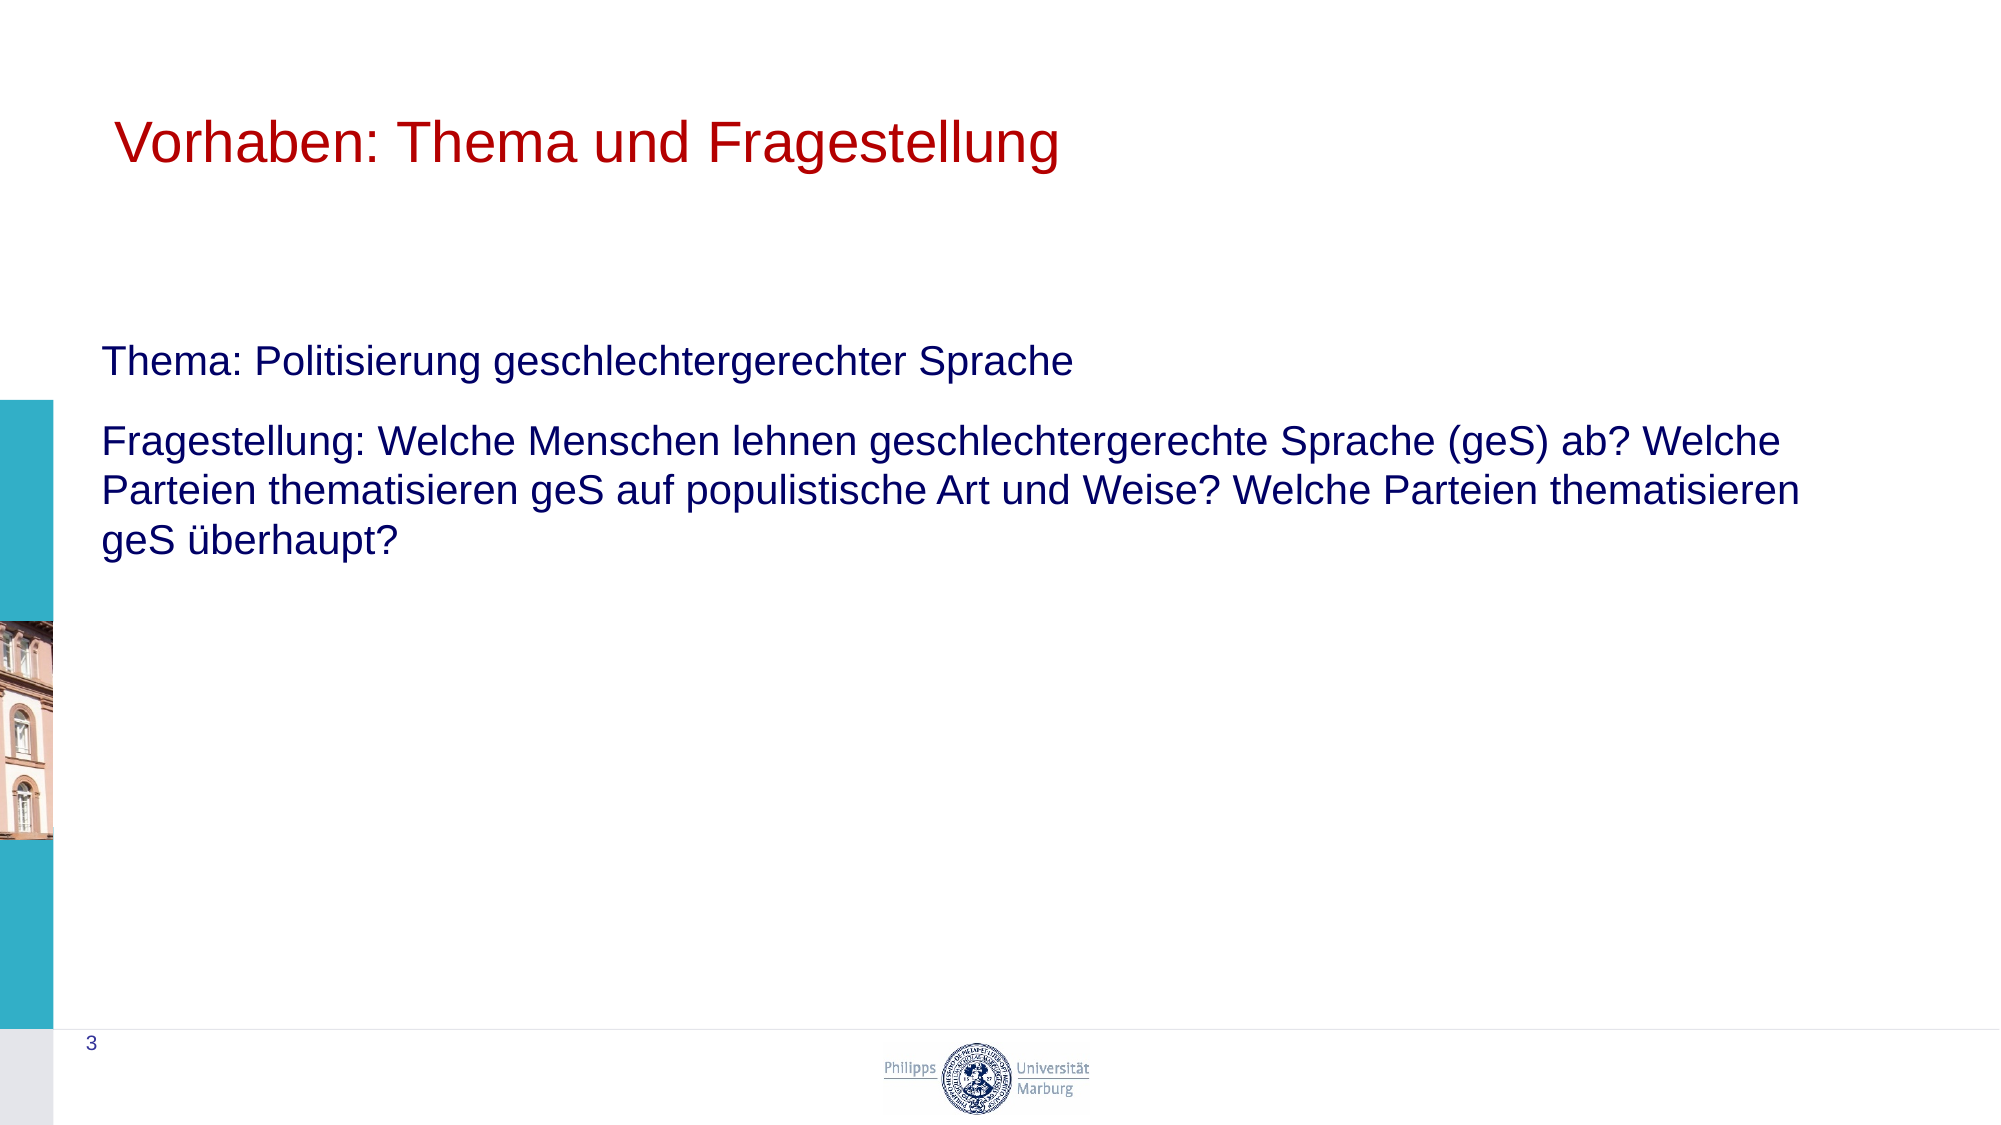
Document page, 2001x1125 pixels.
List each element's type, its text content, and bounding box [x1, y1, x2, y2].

picture [0, 621, 53, 840]
slide_number <Foliennummer> [70, 1022, 538, 1101]
list Thema: Politisierung geschlechtergerechter Sprache Fragestellung: Welche Menschen lehnen geschlechtergerechte Sprache (geS) ab? Welche Parteien thematisieren geS auf populistische Art und Weise? Welche Parteien thematisieren geS überhaupt? [86, 326, 1887, 991]
title Vorhaben: Thema und Fragestellung [99, 45, 1900, 233]
picture [883, 1042, 1090, 1115]
